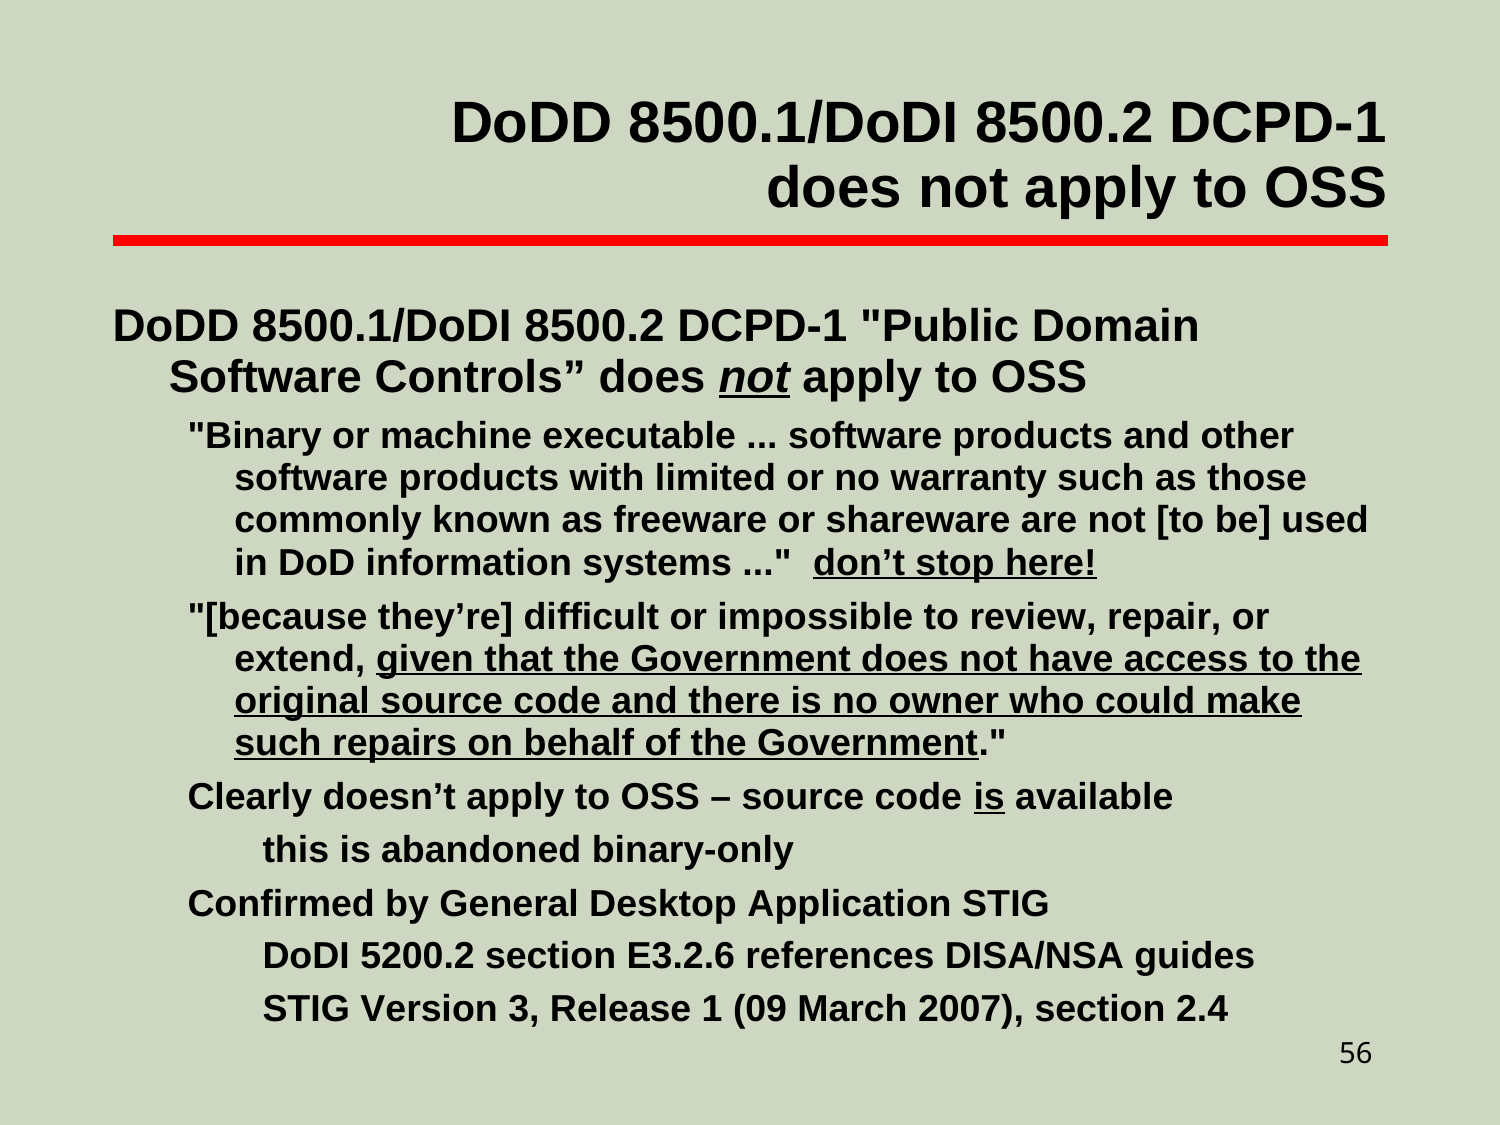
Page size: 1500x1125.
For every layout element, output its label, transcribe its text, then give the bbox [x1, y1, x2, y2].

title DoDD 8500.1/DoDI 8500.2 DCPD-1 does not apply to OSS [337, 89, 1388, 220]
list DoDD 8500.1/DoDI 8500.2 DCPD-1 "Public Domain Software Controls” does not apply to OSS "Binary or machine executable ... software products and other software products with limited or no warranty such as those commonly known as freeware or shareware are not [to be] used in DoD information systems ..." don’t stop here! "[because they’re] difficult or impossible to review, repair, or extend, given that the Government does not have access to the original source code and there is no owner who could make such repairs on behalf of the Government." Clearly doesn’t apply to OSS – source code is available this is abandoned binary-only Confirmed by General Desktop Application STIG DoDI 5200.2 section E3.2.6 references DISA/NSA guides STIG Version 3, Release 1 (09 March 2007), section 2.4 [112, 299, 1388, 1084]
